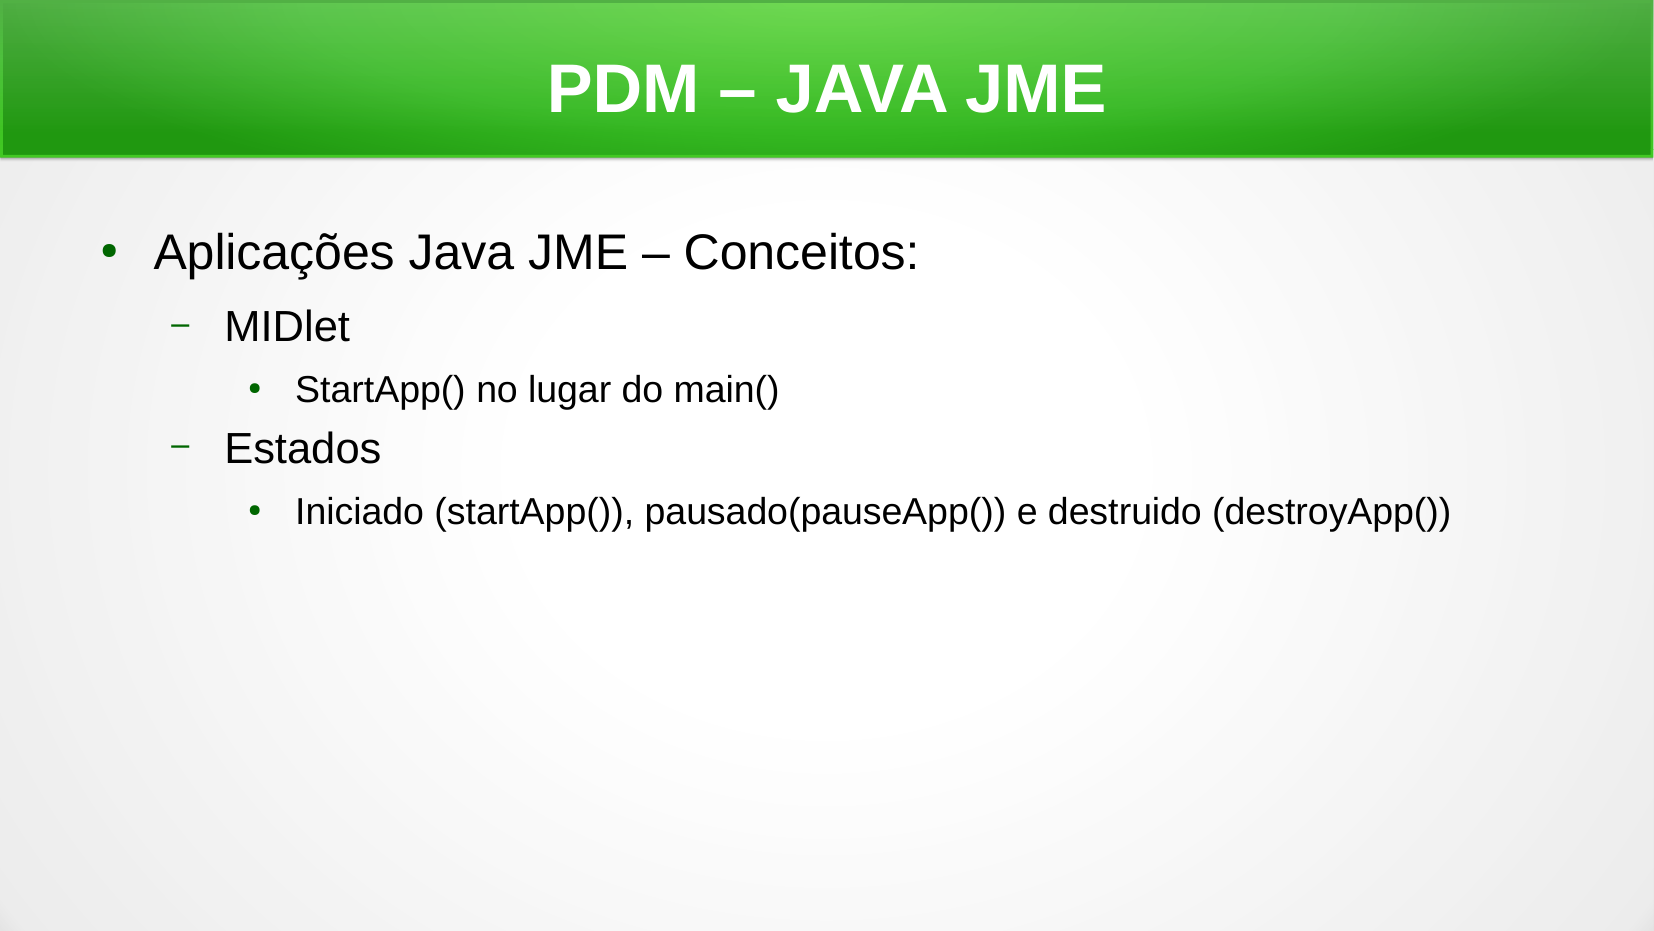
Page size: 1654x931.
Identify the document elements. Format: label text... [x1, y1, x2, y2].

list Aplicações Java JME – Conceitos: MIDlet StartApp() no lugar do main() Estados Iniciado (startApp()), pausado(pauseApp()) e destruido (destroyApp()) [82, 224, 1571, 764]
title PDM – JAVA JME [82, 35, 1571, 142]
